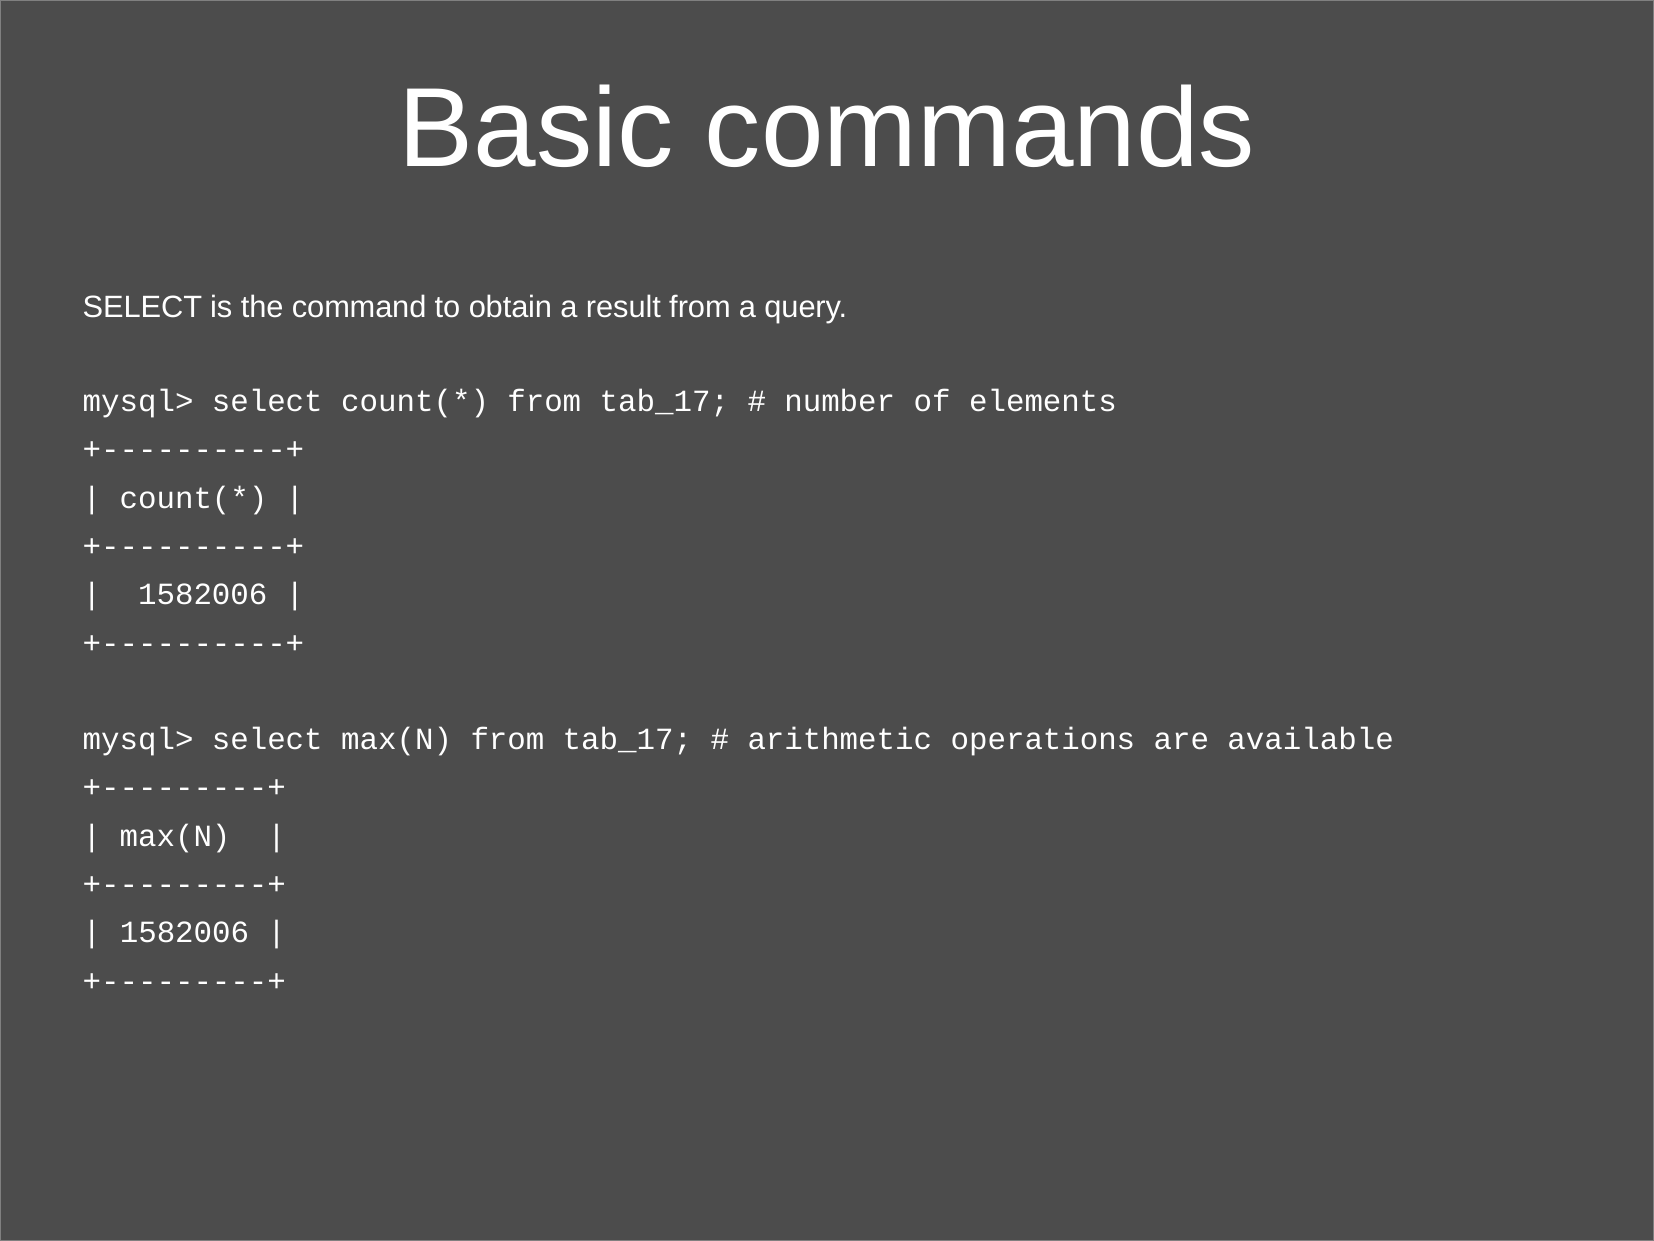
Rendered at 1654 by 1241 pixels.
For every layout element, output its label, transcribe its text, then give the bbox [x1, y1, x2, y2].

list SELECT is the command to obtain a result from a query. mysql> select count(*) from tab_17; # number of elements +----------+ | count(*) | +----------+ | 1582006 | +----------+ mysql> select max(N) from tab_17; # arithmetic operations are available +---------+ | max(N) | +---------+ | 1582006 | +---------+ [82, 290, 1538, 1010]
title Basic commands [389, 49, 1264, 205]
